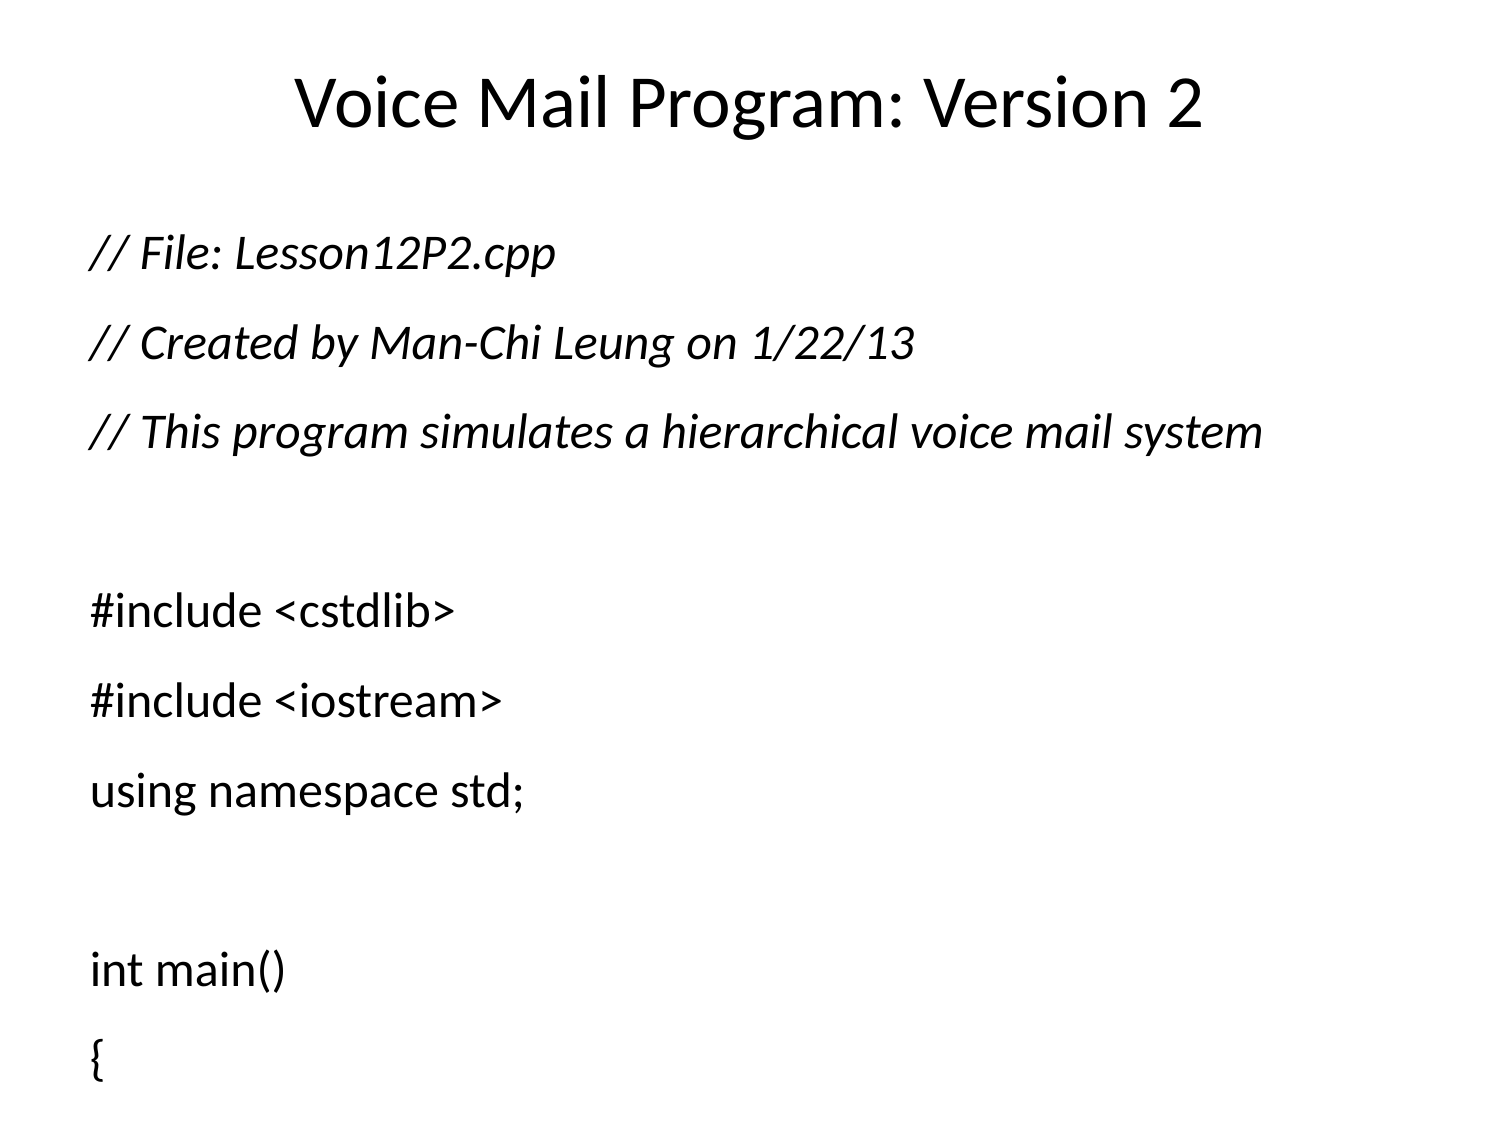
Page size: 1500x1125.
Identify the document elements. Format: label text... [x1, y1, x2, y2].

title Voice Mail Program: Version 2 [75, 45, 1425, 212]
list // File: Lesson12P2.cpp // Created by Man-Chi Leung on 1/22/13 // This program simulates a hierarchical voice mail system #include <cstdlib> #include <iostream> using namespace std; int main() { // Declare variables double deptChoice = 0; double instChoice = 0; [75, 212, 1450, 1075]
